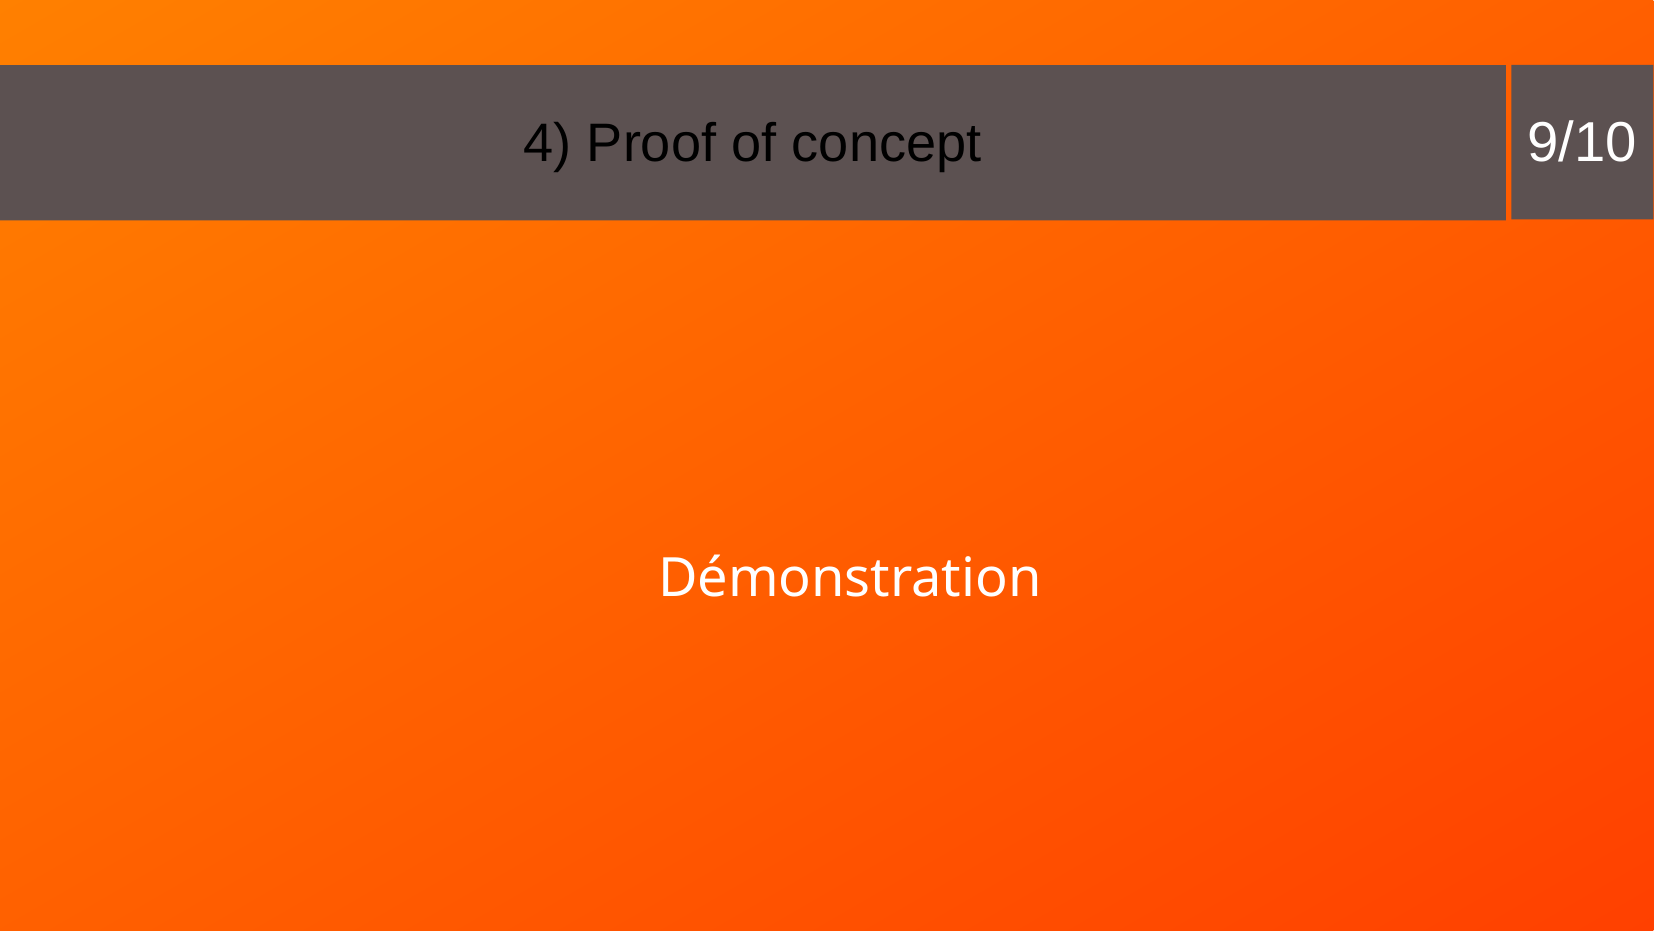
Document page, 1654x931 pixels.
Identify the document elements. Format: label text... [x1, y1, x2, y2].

title Proof of concept [0, 65, 1506, 220]
text_box Démonstration [0, 220, 1654, 931]
text_box 9/10 [1511, 64, 1654, 220]
